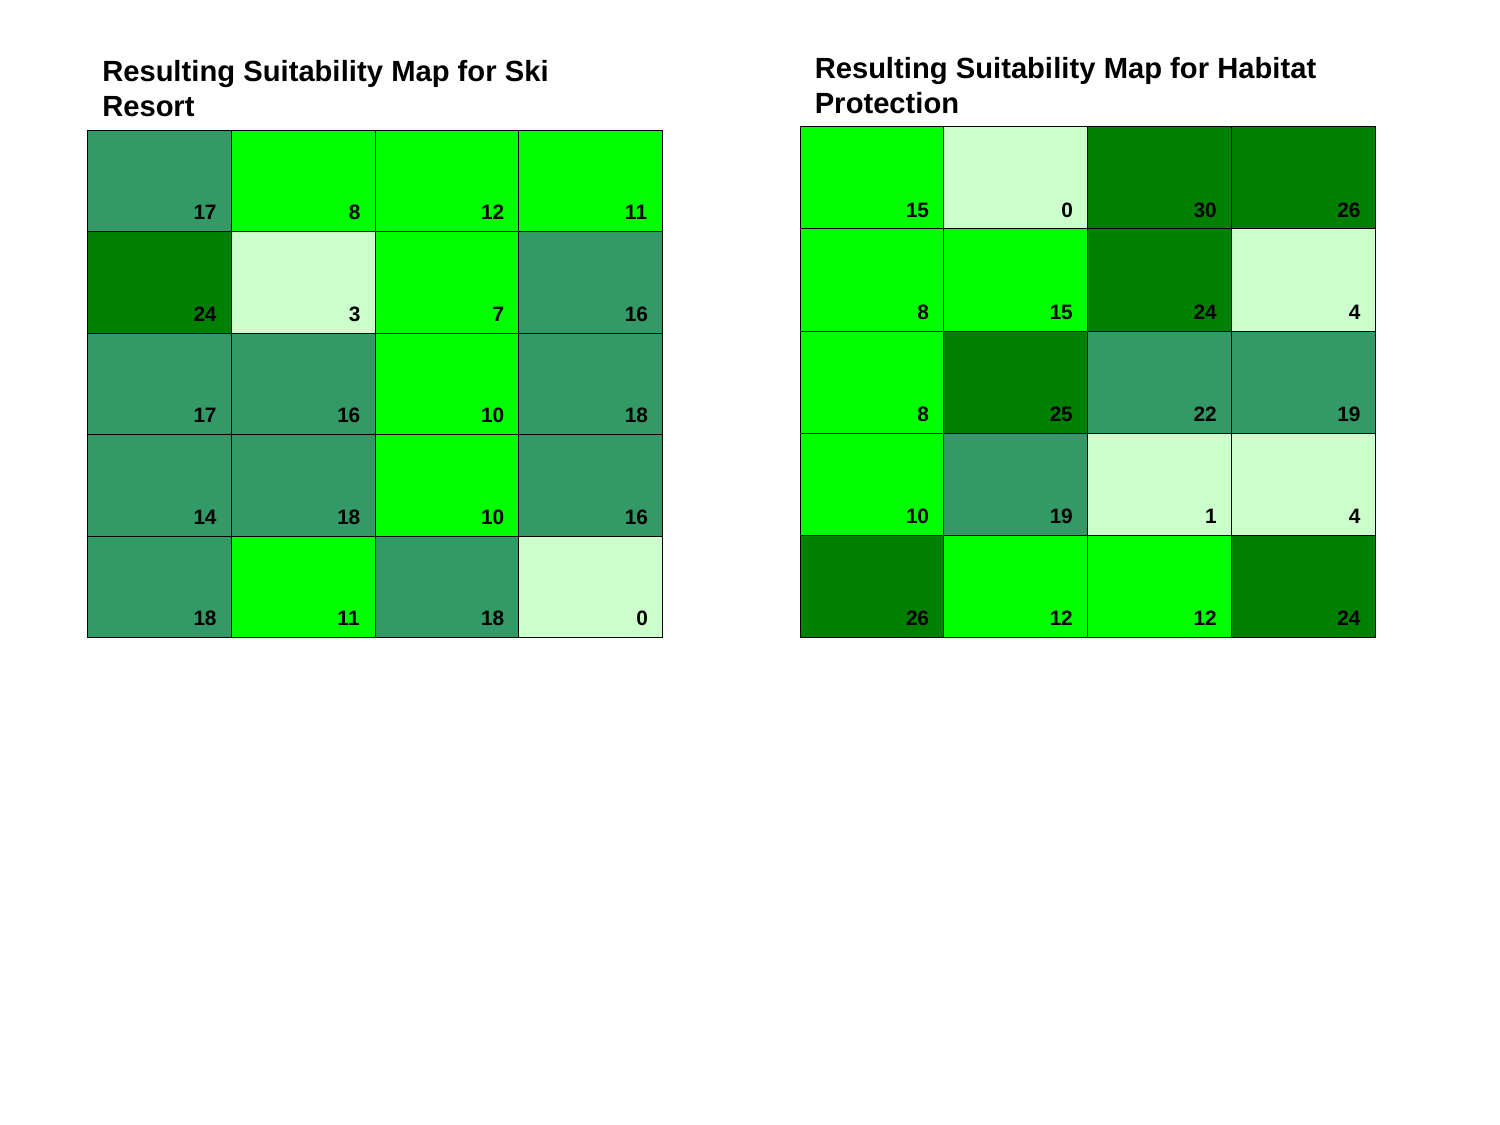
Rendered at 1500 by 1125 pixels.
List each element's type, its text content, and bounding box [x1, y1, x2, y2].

table_cell 16 [519, 435, 662, 536]
table_cell 19 [1232, 332, 1375, 433]
table_cell 25 [944, 332, 1087, 433]
table_cell 17 [88, 334, 231, 434]
table_cell 1 [1088, 434, 1231, 535]
table_cell 30 [1088, 127, 1231, 228]
table_cell 16 [519, 232, 662, 333]
table_cell 10 [376, 435, 518, 536]
table_cell 11 [232, 537, 375, 637]
table_cell 17 [88, 131, 231, 231]
table_cell 7 [376, 232, 518, 333]
table_cell 22 [1088, 332, 1231, 433]
table_cell 18 [88, 537, 231, 637]
table_header Resulting Suitability Map for Habitat Protection [800, 13, 1375, 126]
table_cell 3 [232, 232, 375, 333]
table_cell 24 [1088, 229, 1231, 331]
table_cell 8 [801, 229, 943, 331]
table_cell 12 [944, 536, 1087, 637]
table_cell 15 [801, 127, 943, 228]
table_cell 16 [232, 334, 375, 434]
table_cell 10 [376, 334, 518, 434]
table_cell 24 [1232, 536, 1375, 637]
table_cell 18 [519, 334, 662, 434]
table_cell 26 [1232, 127, 1375, 228]
table_cell 24 [88, 232, 231, 333]
table_cell 18 [376, 537, 518, 637]
table_cell 0 [944, 127, 1087, 228]
table_cell 11 [519, 131, 662, 231]
table_cell 8 [232, 131, 375, 231]
table_cell 18 [232, 435, 375, 536]
table_cell 19 [944, 434, 1087, 535]
table_cell 15 [944, 229, 1087, 331]
table_cell 0 [519, 537, 662, 637]
table_cell 4 [1232, 229, 1375, 331]
table_cell 8 [801, 332, 943, 433]
table_cell 4 [1232, 434, 1375, 535]
table_cell 12 [376, 131, 518, 231]
table_cell 26 [801, 536, 943, 637]
table_cell 10 [801, 434, 943, 535]
table_header Resulting Suitability Map for Ski Resort [88, 25, 662, 130]
table_cell 12 [1088, 536, 1231, 637]
table_cell 14 [88, 435, 231, 536]
